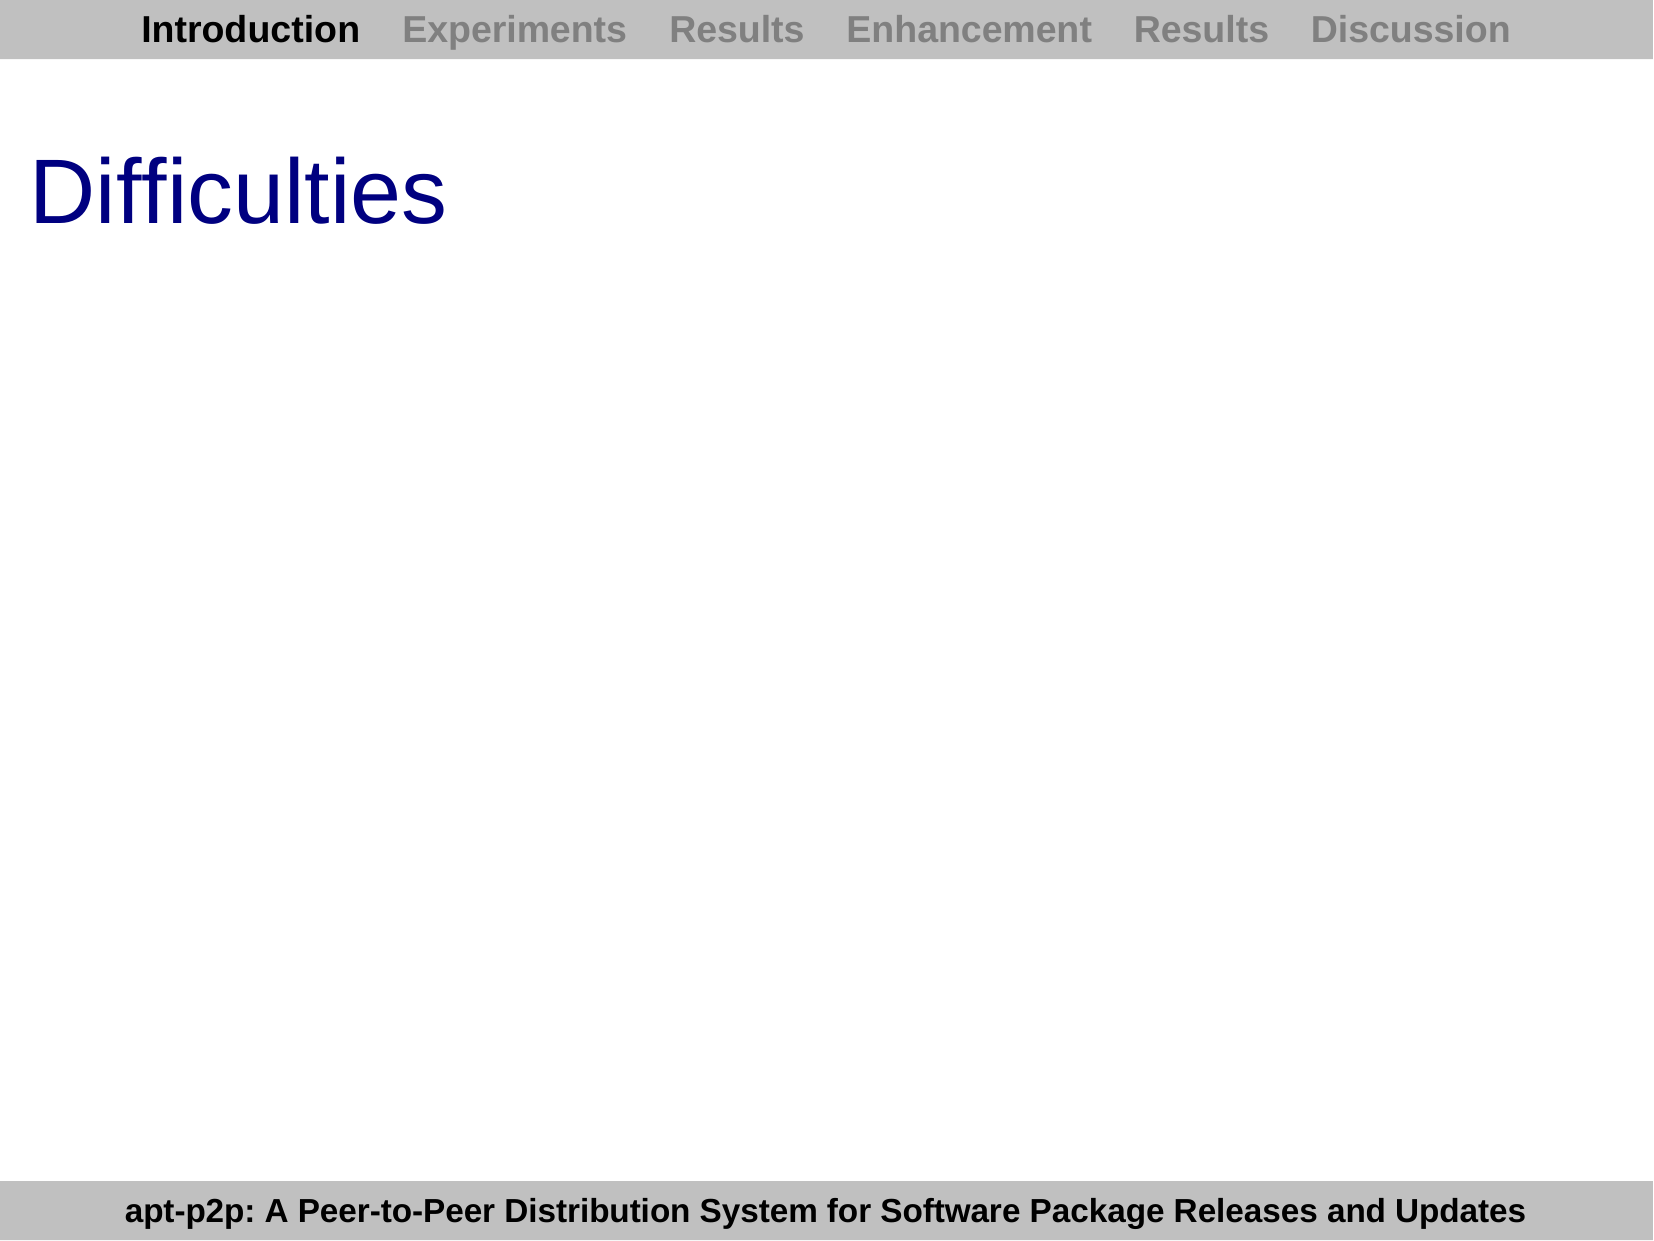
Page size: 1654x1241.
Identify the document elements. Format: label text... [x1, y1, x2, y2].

title Difficulties [29, 88, 1442, 296]
